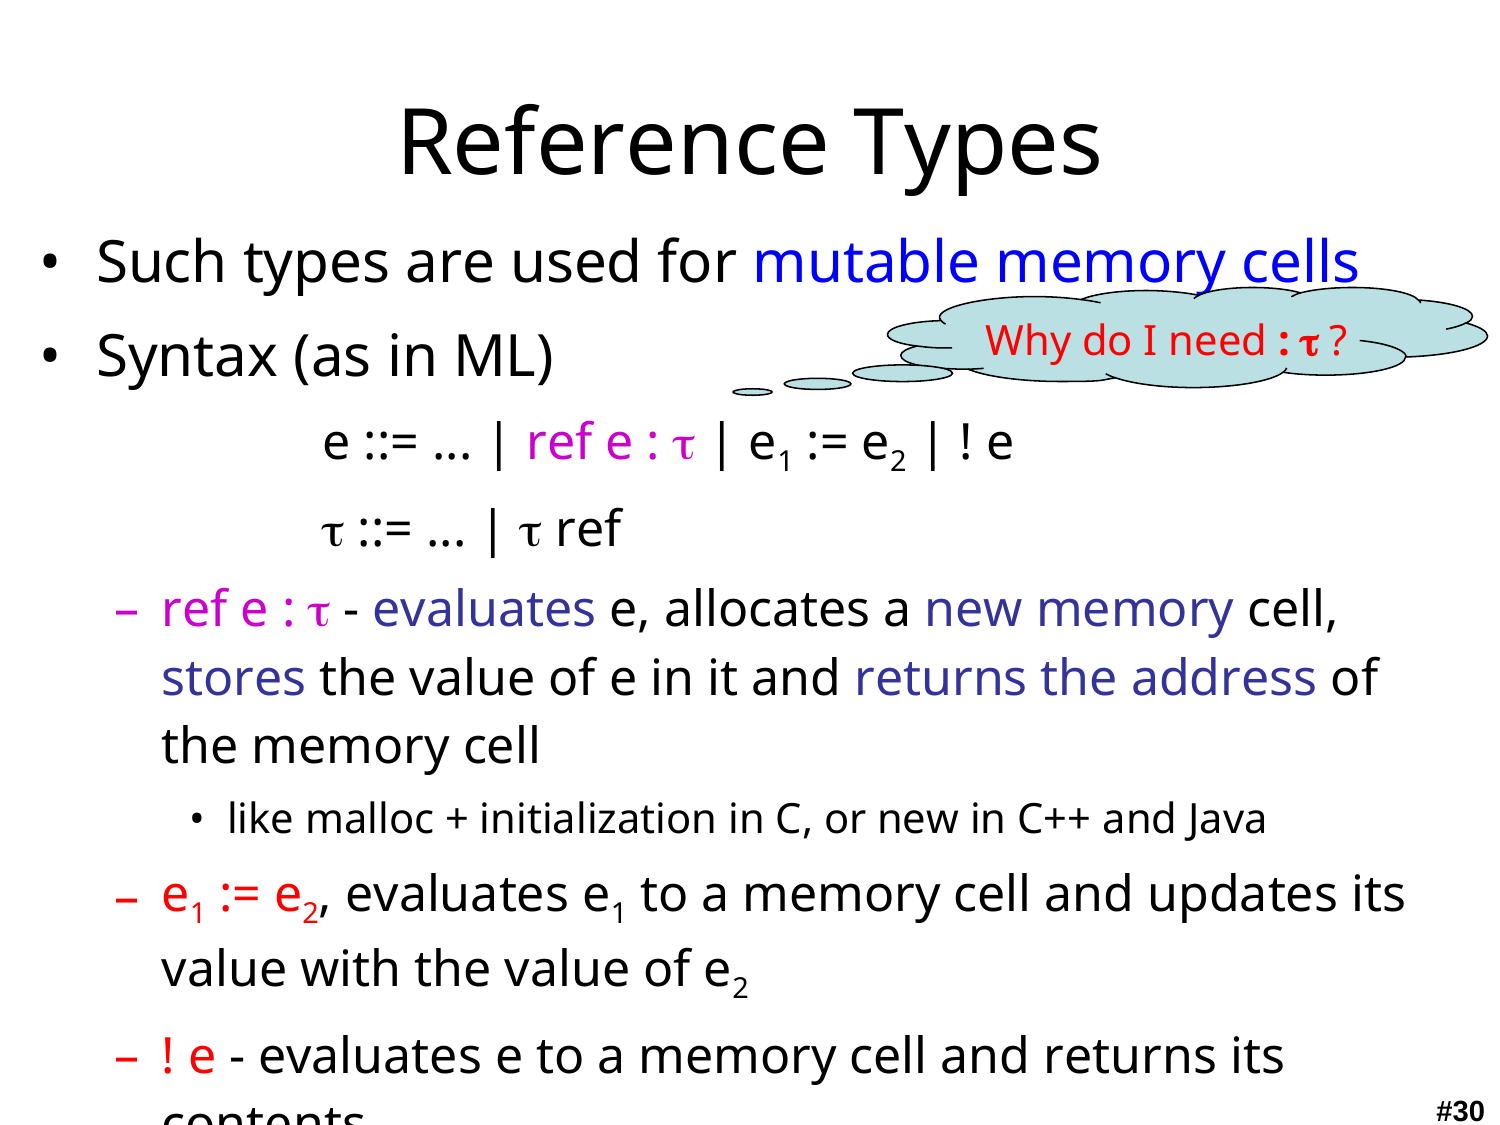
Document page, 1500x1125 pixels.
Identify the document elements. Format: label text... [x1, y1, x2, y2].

text_box Why do I need :  ? [784, 378, 851, 390]
text_box Why do I need :  ? [852, 287, 1488, 388]
list Such types are used for mutable memory cells Syntax (as in ML) e ::= ... | ref e :  | e1 := e2 | ! e  ::= ... |  ref ref e :  - evaluates e, allocates a new memory cell, stores the value of e in it and returns the address of the memory cell like malloc + initialization in C, or new in C++ and Java e1 := e2, evaluates e1 to a memory cell and updates its value with the value of e2 ! e - evaluates e to a memory cell and returns its contents [24, 212, 1476, 1055]
title Reference Types [24, 45, 1476, 212]
